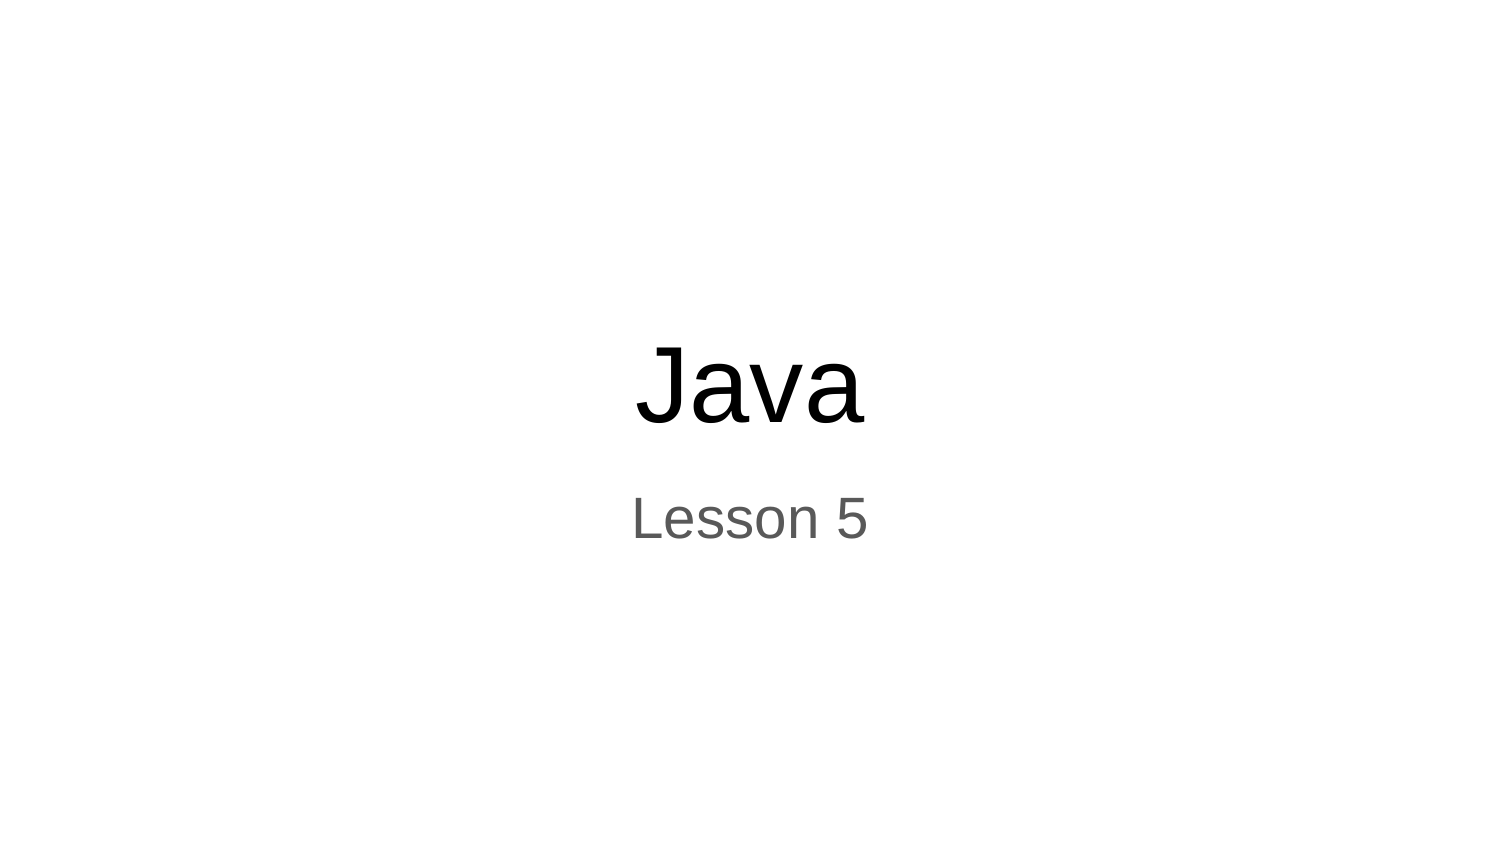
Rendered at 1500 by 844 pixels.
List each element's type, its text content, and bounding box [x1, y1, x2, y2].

subtitle Lesson 5 [51, 464, 1449, 595]
title Java [51, 122, 1449, 459]
